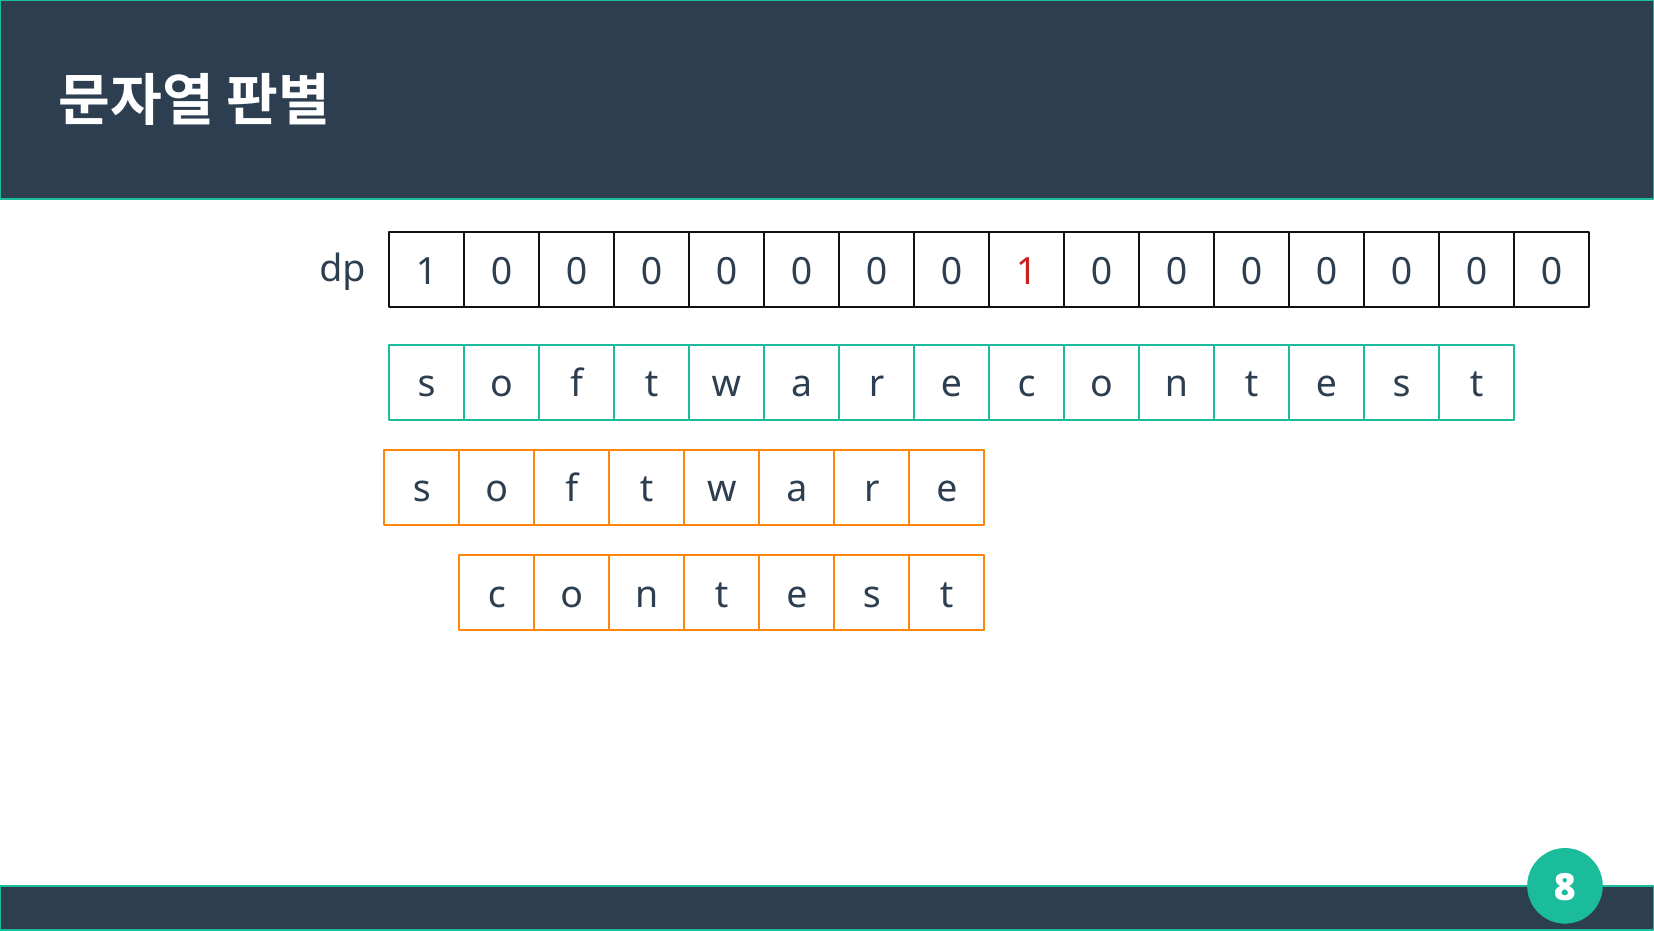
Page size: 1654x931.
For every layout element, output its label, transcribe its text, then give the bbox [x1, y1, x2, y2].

text_box r [834, 450, 909, 526]
text_box 0 [1063, 232, 1138, 308]
text_box c [988, 344, 1063, 420]
text_box o [1063, 344, 1138, 420]
text_box r [838, 344, 913, 420]
text_box f [534, 450, 609, 526]
text_box 0 [913, 232, 988, 308]
text_box 0 [538, 232, 613, 308]
text_box 0 [1213, 232, 1288, 308]
text_box 0 [1363, 232, 1438, 308]
text_box t [684, 555, 759, 631]
text_box e [913, 344, 988, 420]
text_box 0 [613, 232, 688, 308]
text_box o [534, 555, 609, 631]
text_box 0 [1138, 232, 1213, 308]
text_box 0 [1288, 232, 1363, 308]
text_box 0 [838, 232, 913, 308]
text_box 1 [388, 232, 463, 308]
text_box 0 [1513, 232, 1589, 308]
title 문자열 판별 [59, 37, 1595, 155]
text_box n [1138, 344, 1213, 420]
text_box w [684, 450, 759, 526]
text_box t [609, 450, 684, 526]
text_box t [1213, 344, 1288, 420]
text_box o [463, 344, 538, 420]
text_box s [388, 344, 463, 420]
text_box e [1288, 344, 1363, 420]
text_box e [759, 555, 834, 631]
text_box s [1363, 344, 1438, 420]
text_box 0 [463, 232, 538, 308]
text_box 1 [988, 232, 1063, 308]
text_box f [538, 344, 613, 420]
text_box e [909, 450, 985, 526]
text_box t [1438, 344, 1514, 420]
text_box a [763, 344, 838, 420]
text_box o [459, 450, 534, 526]
text_box t [613, 344, 688, 420]
text_box s [384, 450, 459, 526]
text_box dp [304, 234, 381, 301]
text_box c [459, 555, 534, 631]
text_box n [609, 555, 684, 631]
text_box s [834, 555, 909, 631]
text_box 0 [688, 232, 763, 308]
text_box 0 [1438, 232, 1513, 308]
text_box a [759, 450, 834, 526]
text_box 0 [763, 232, 838, 308]
text_box w [688, 344, 763, 420]
text_box t [909, 555, 985, 631]
